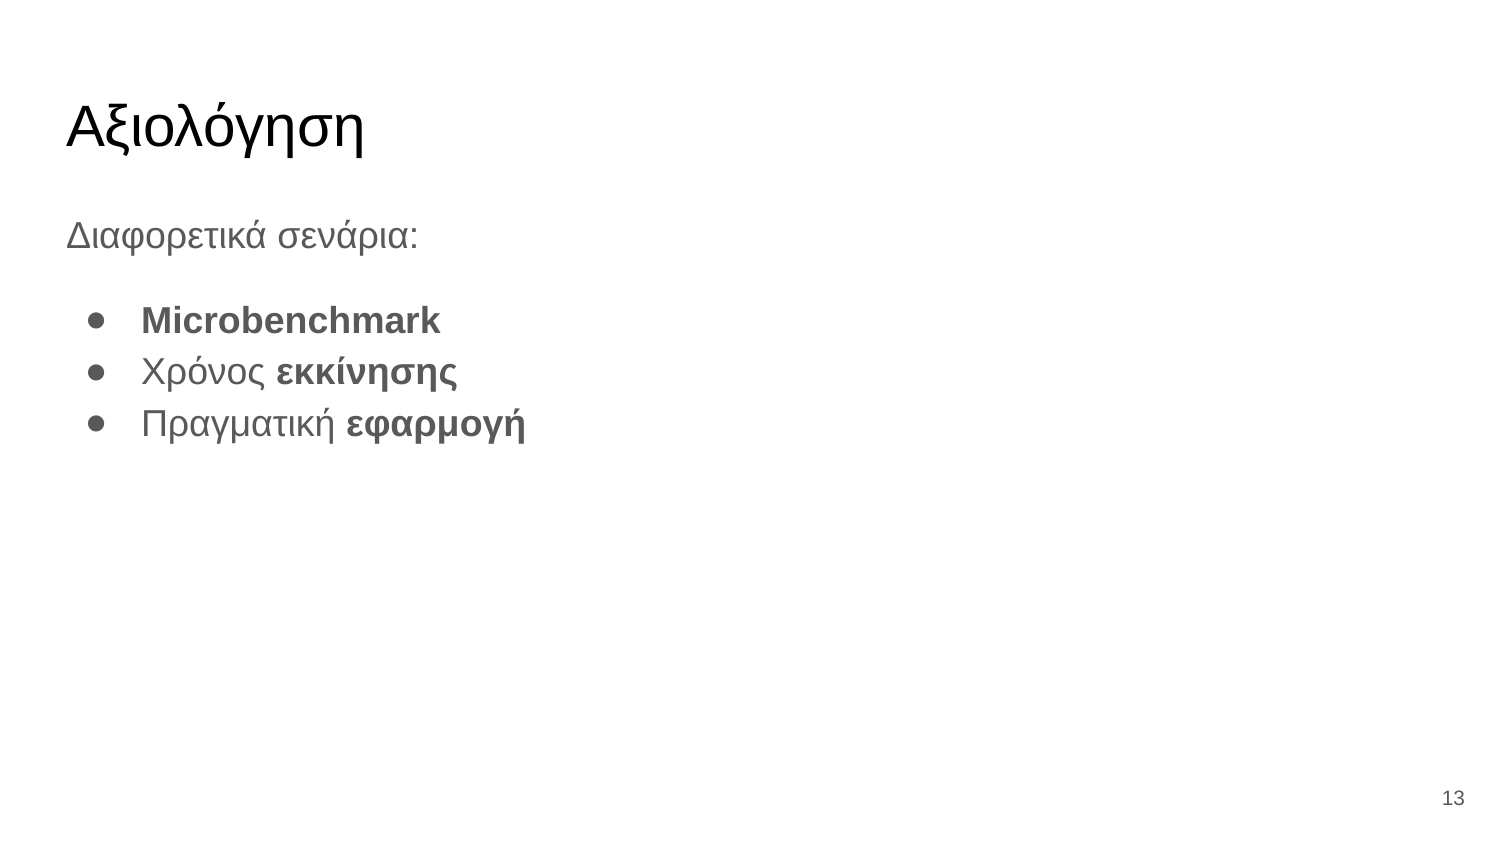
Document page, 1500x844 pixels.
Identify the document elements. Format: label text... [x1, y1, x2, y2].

title Αξιολόγηση [51, 72, 1449, 167]
slide_number <number> [1389, 764, 1480, 830]
list Διαφορετικά σενάρια: Microbenchmark Χρόνος εκκίνησης Πραγματική εφαρμογή [51, 189, 1449, 750]
